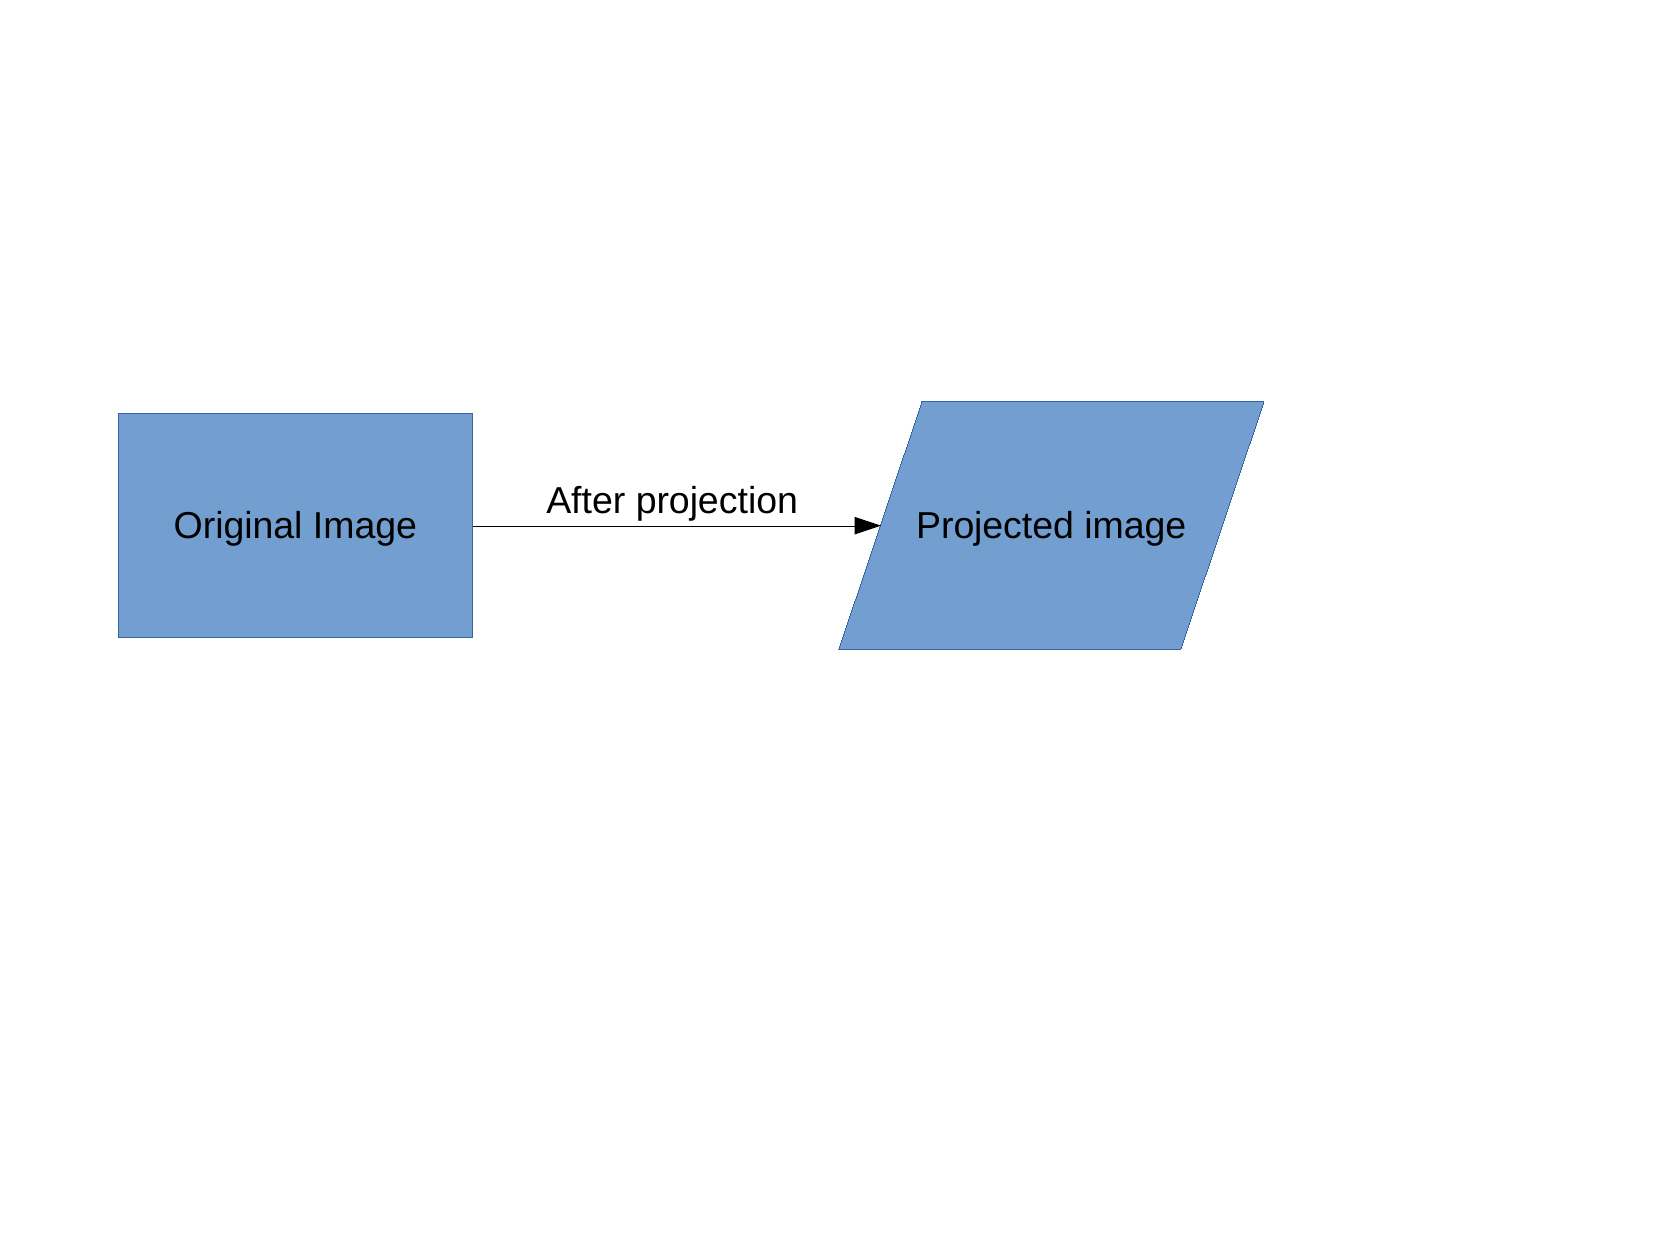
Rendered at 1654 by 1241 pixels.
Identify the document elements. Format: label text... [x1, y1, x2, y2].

text_box Original Image [118, 413, 473, 638]
text_box After projection [531, 472, 813, 530]
text_box Projected image [838, 401, 1264, 650]
